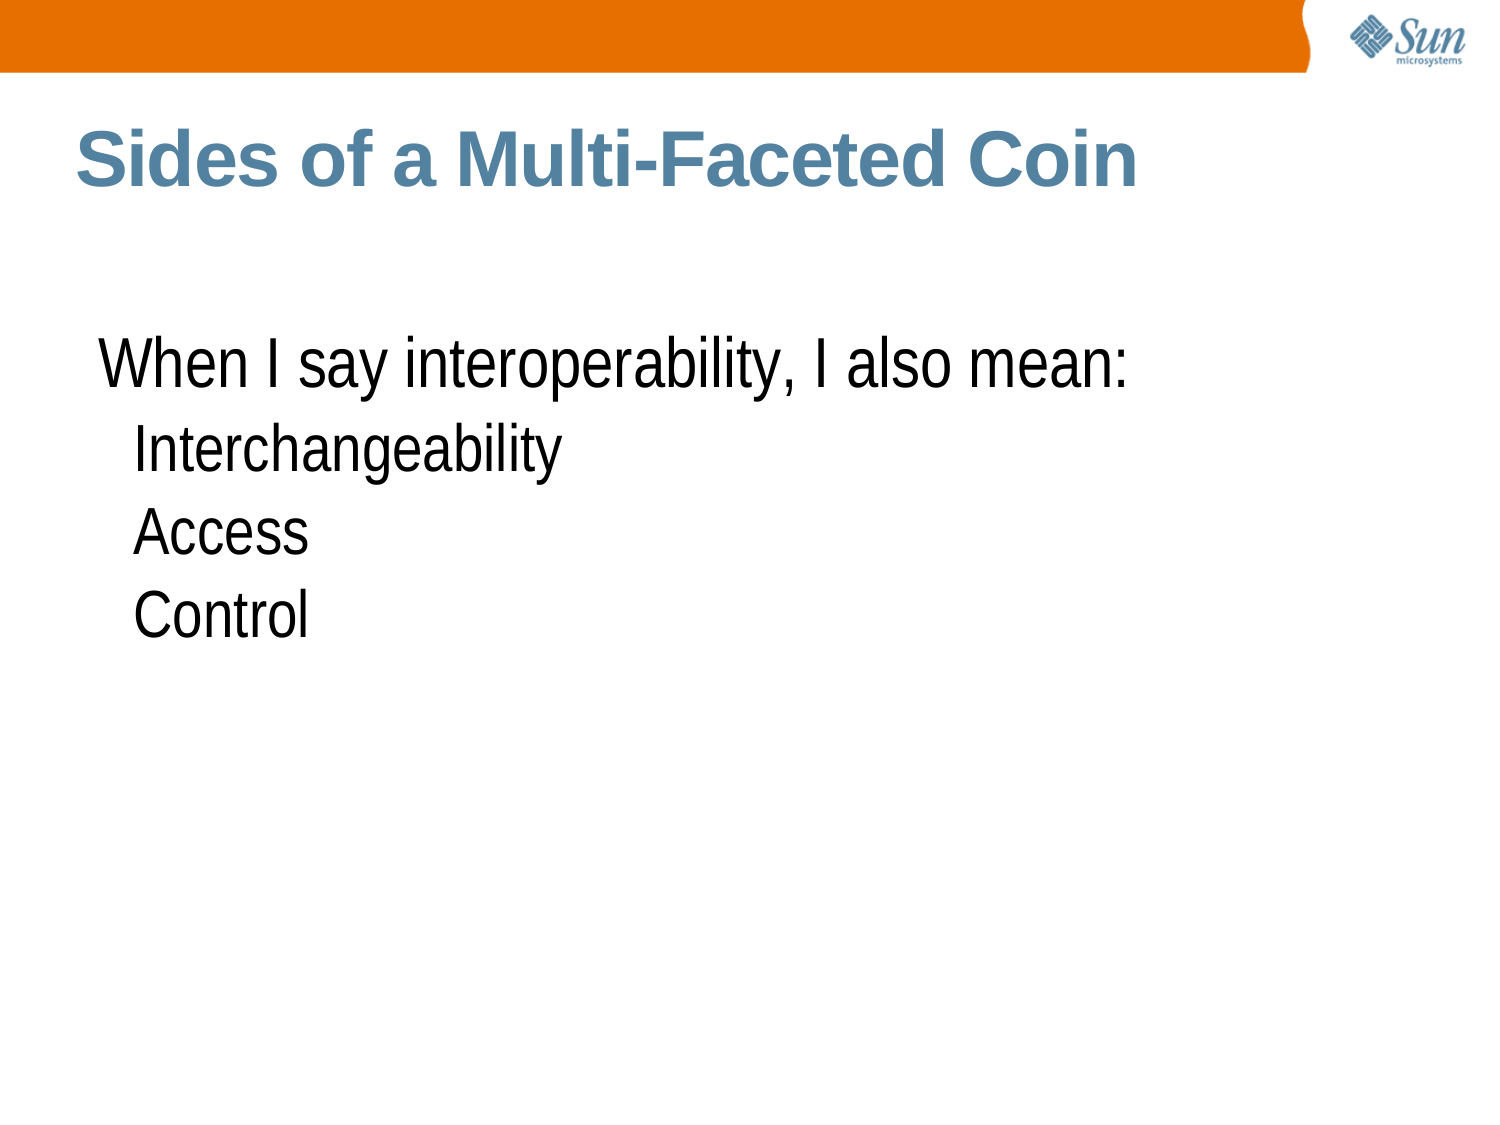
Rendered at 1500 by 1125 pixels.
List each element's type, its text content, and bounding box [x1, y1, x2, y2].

list When I say interoperability, I also mean: Interchangeability Access Control [62, 332, 1400, 1125]
title Sides of a Multi-Faceted Coin [75, 122, 1438, 228]
picture [0, 0, 1500, 75]
